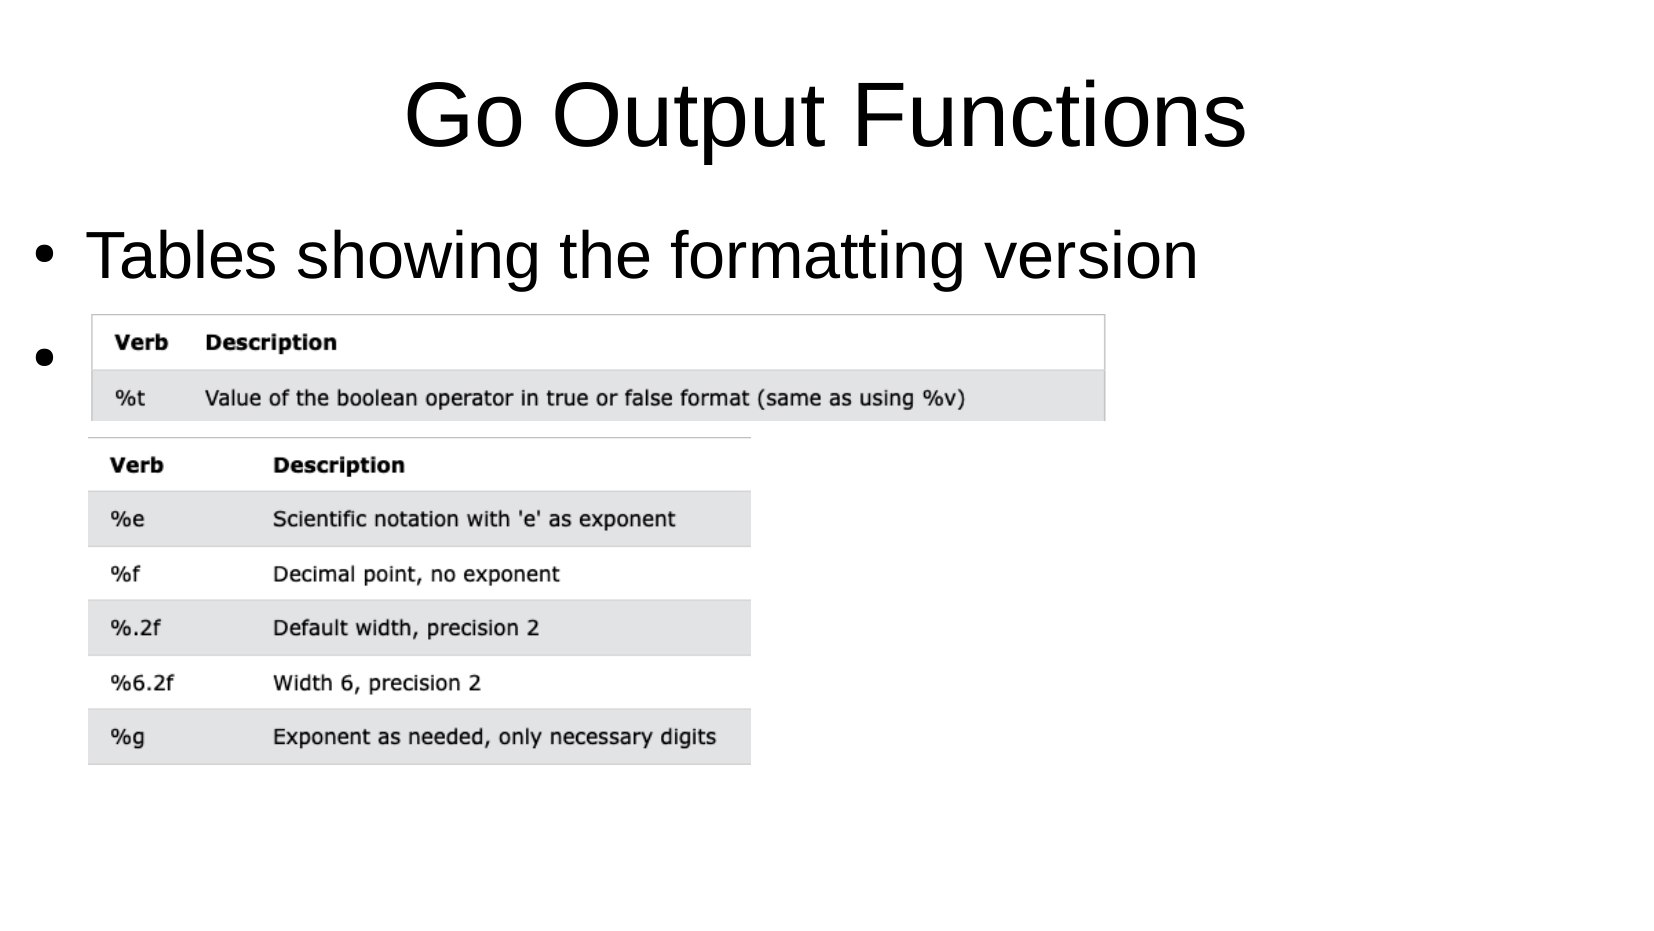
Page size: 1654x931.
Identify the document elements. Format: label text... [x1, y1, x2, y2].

list Tables showing the formatting version [15, 217, 1571, 916]
picture [88, 437, 751, 766]
picture [90, 314, 1107, 421]
title Go Output Functions [82, 37, 1571, 193]
